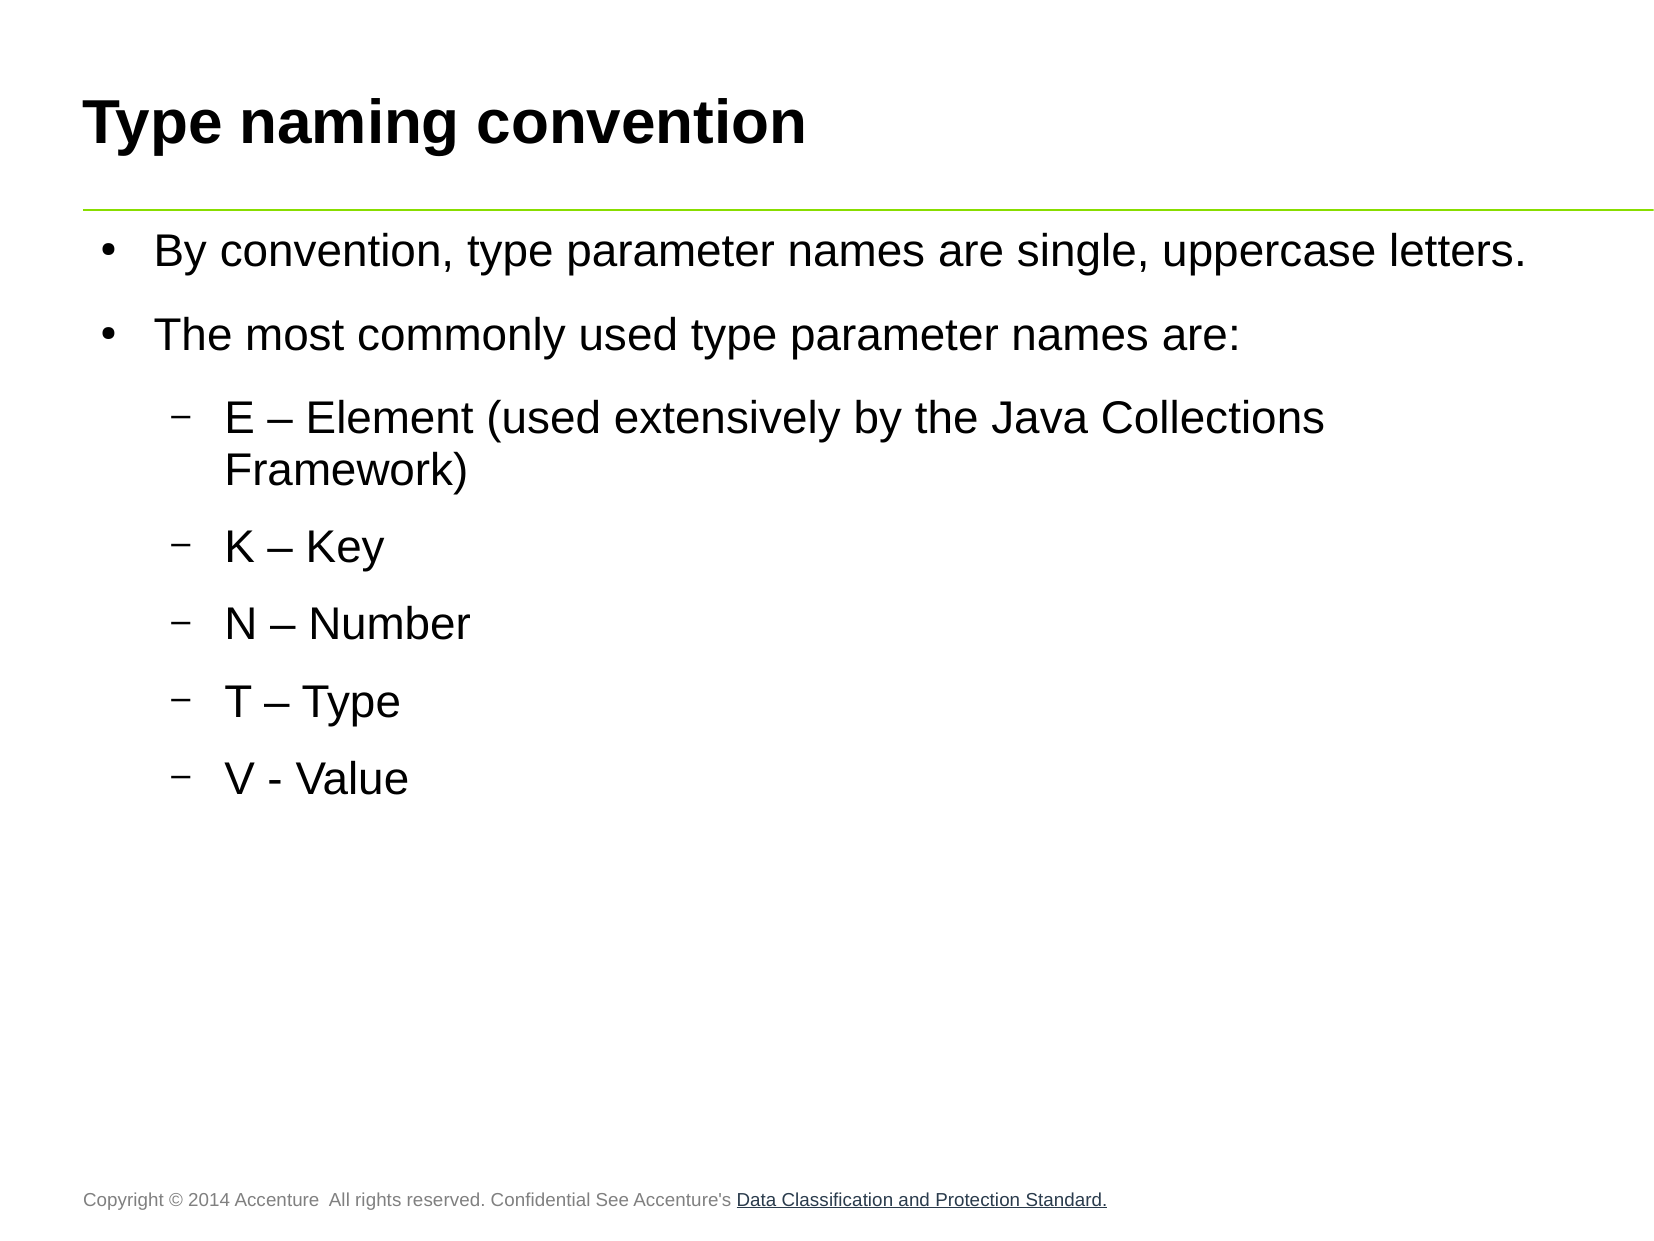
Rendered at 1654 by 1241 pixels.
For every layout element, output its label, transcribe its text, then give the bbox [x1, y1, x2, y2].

list By convention, type parameter names are single, uppercase letters. The most commonly used type parameter names are: E – Element (used extensively by the Java Collections Framework) K – Key N – Number T – Type V - Value [82, 225, 1538, 1186]
title Type naming convention [82, 49, 1571, 196]
